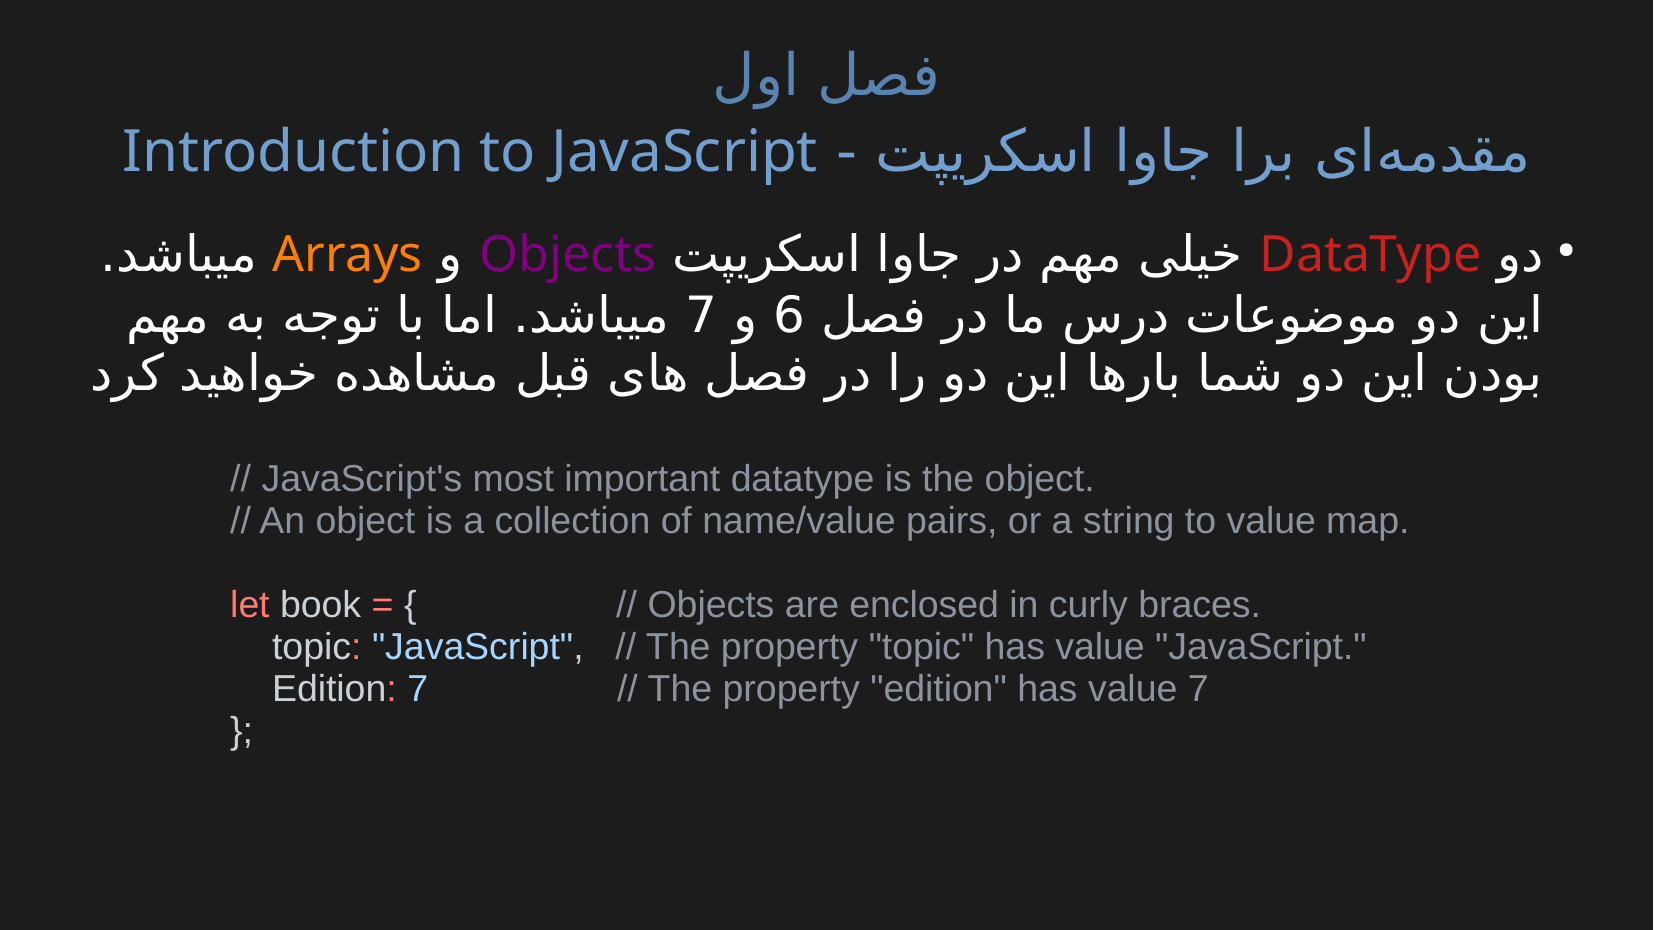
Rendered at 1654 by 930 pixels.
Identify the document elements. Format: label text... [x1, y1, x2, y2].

list دو DataType خیلی مهم در جاوا اسکریپت Objects و Arrays میباشد. این دو موضوعات درس ما در فصل 6 و 7 میباشد. اما با توجه به مهم بودن این دو شما بارها این دو را در فصل های قبل مشاهده خواهید کرد [82, 217, 1571, 413]
title فصل اول مقدمه‌ای برا جاوا اسکریپت - Introduction to JavaScript [82, 37, 1571, 193]
text_box // JavaScript's most important datatype is the object. // An object is a collection of name/value pairs, or a string to value map. let book = { // Objects are enclosed in curly braces. topic: "JavaScript", // The property "topic" has value "JavaScript." Edition: 7 // The property "edition" has value 7 }; [215, 449, 1426, 863]
